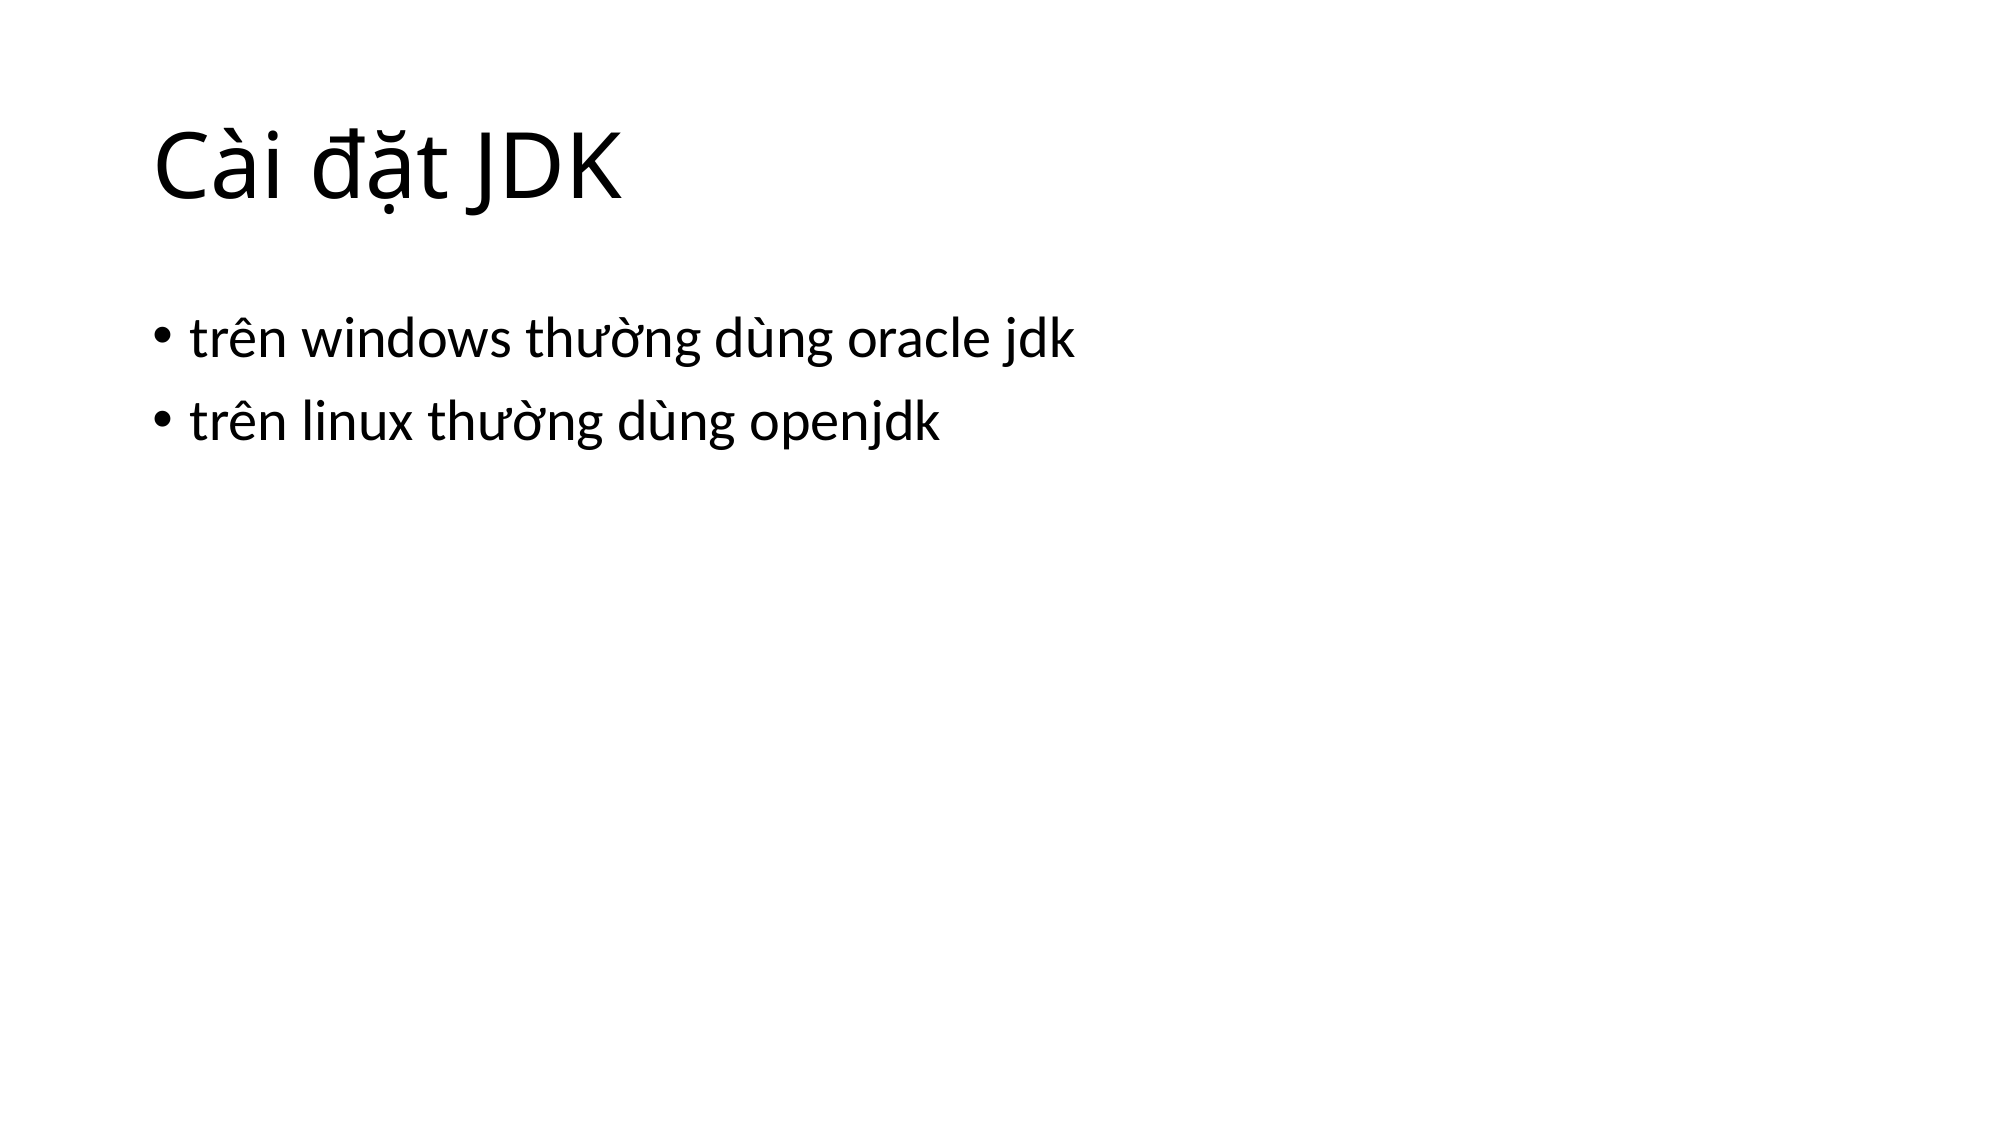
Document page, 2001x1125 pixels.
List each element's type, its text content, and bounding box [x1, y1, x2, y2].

text_box Cài đặt JDK [137, 59, 1863, 278]
text_box trên windows thường dùng oracle jdk trên linux thường dùng openjdk [137, 299, 1863, 1014]
